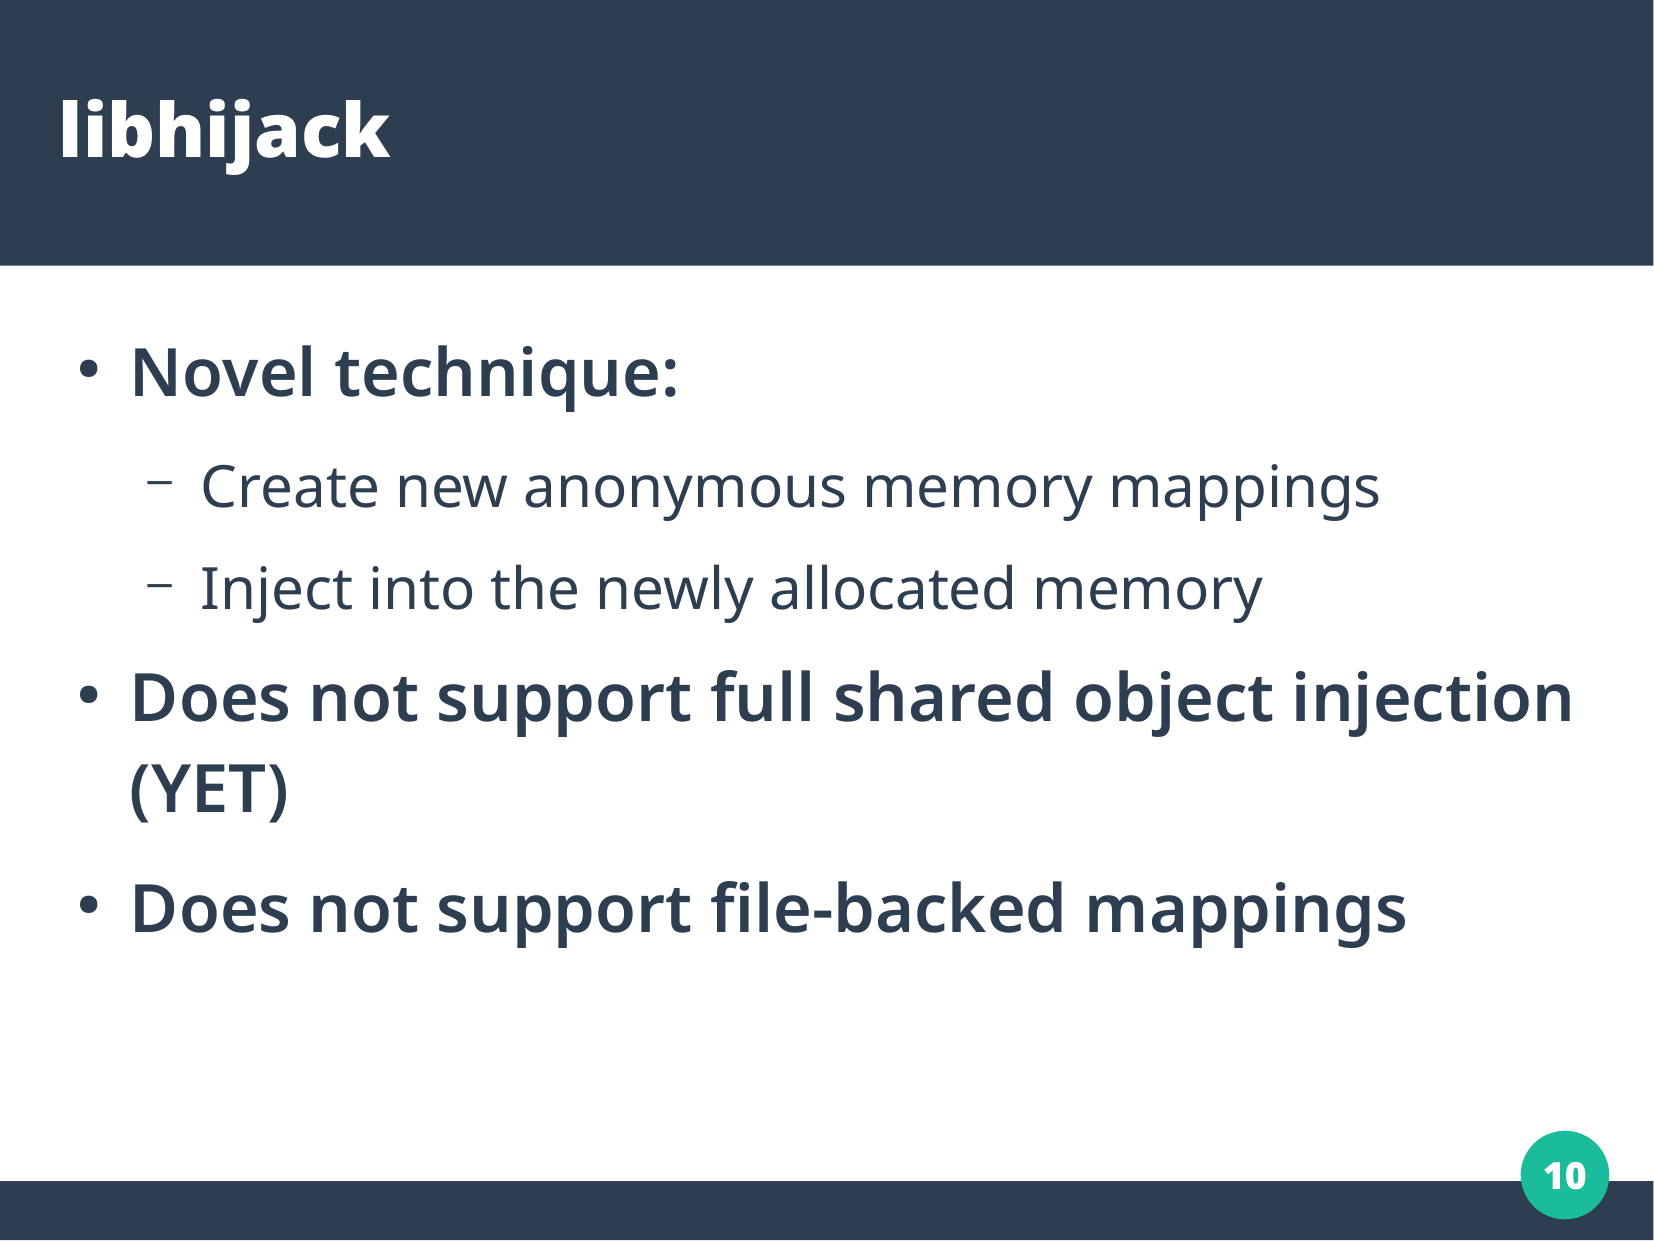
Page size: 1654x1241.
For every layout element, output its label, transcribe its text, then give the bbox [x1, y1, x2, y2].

title libhijack [59, 49, 1595, 207]
list Novel technique: Create new anonymous memory mappings Inject into the newly allocated memory Does not support full shared object injection (YET) Does not support file-backed mappings [59, 324, 1595, 1152]
